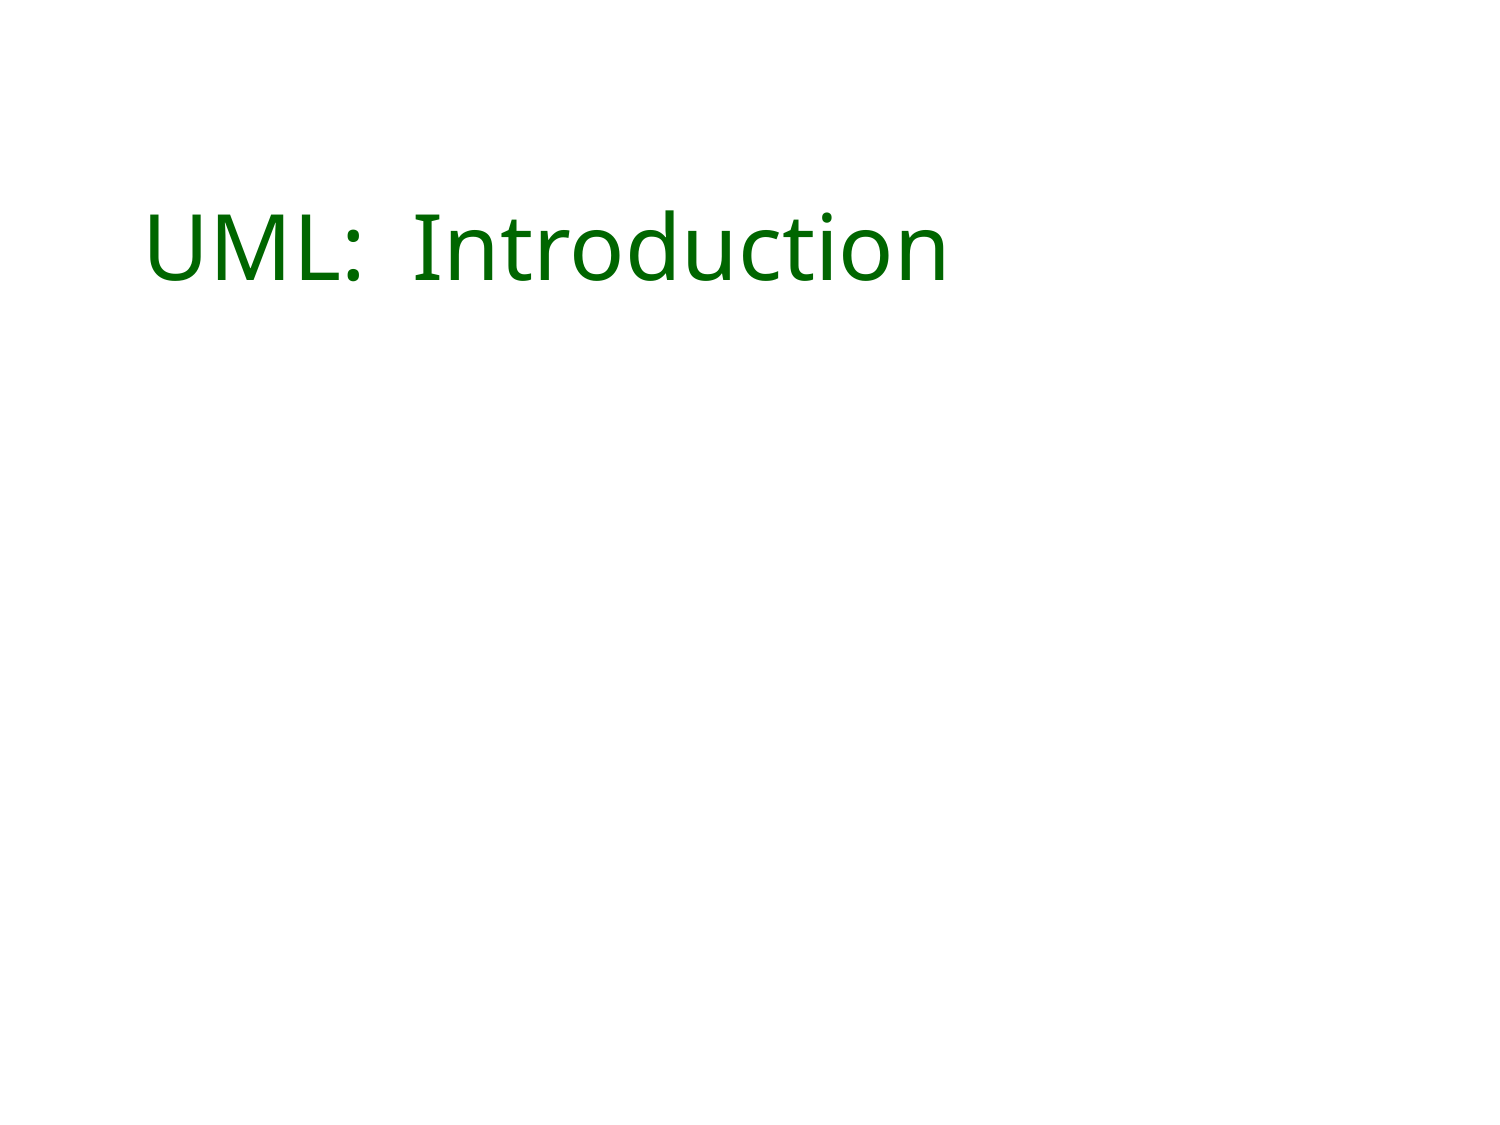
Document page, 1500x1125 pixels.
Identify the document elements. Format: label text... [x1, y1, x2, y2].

title UML: Introduction [127, 179, 1388, 307]
